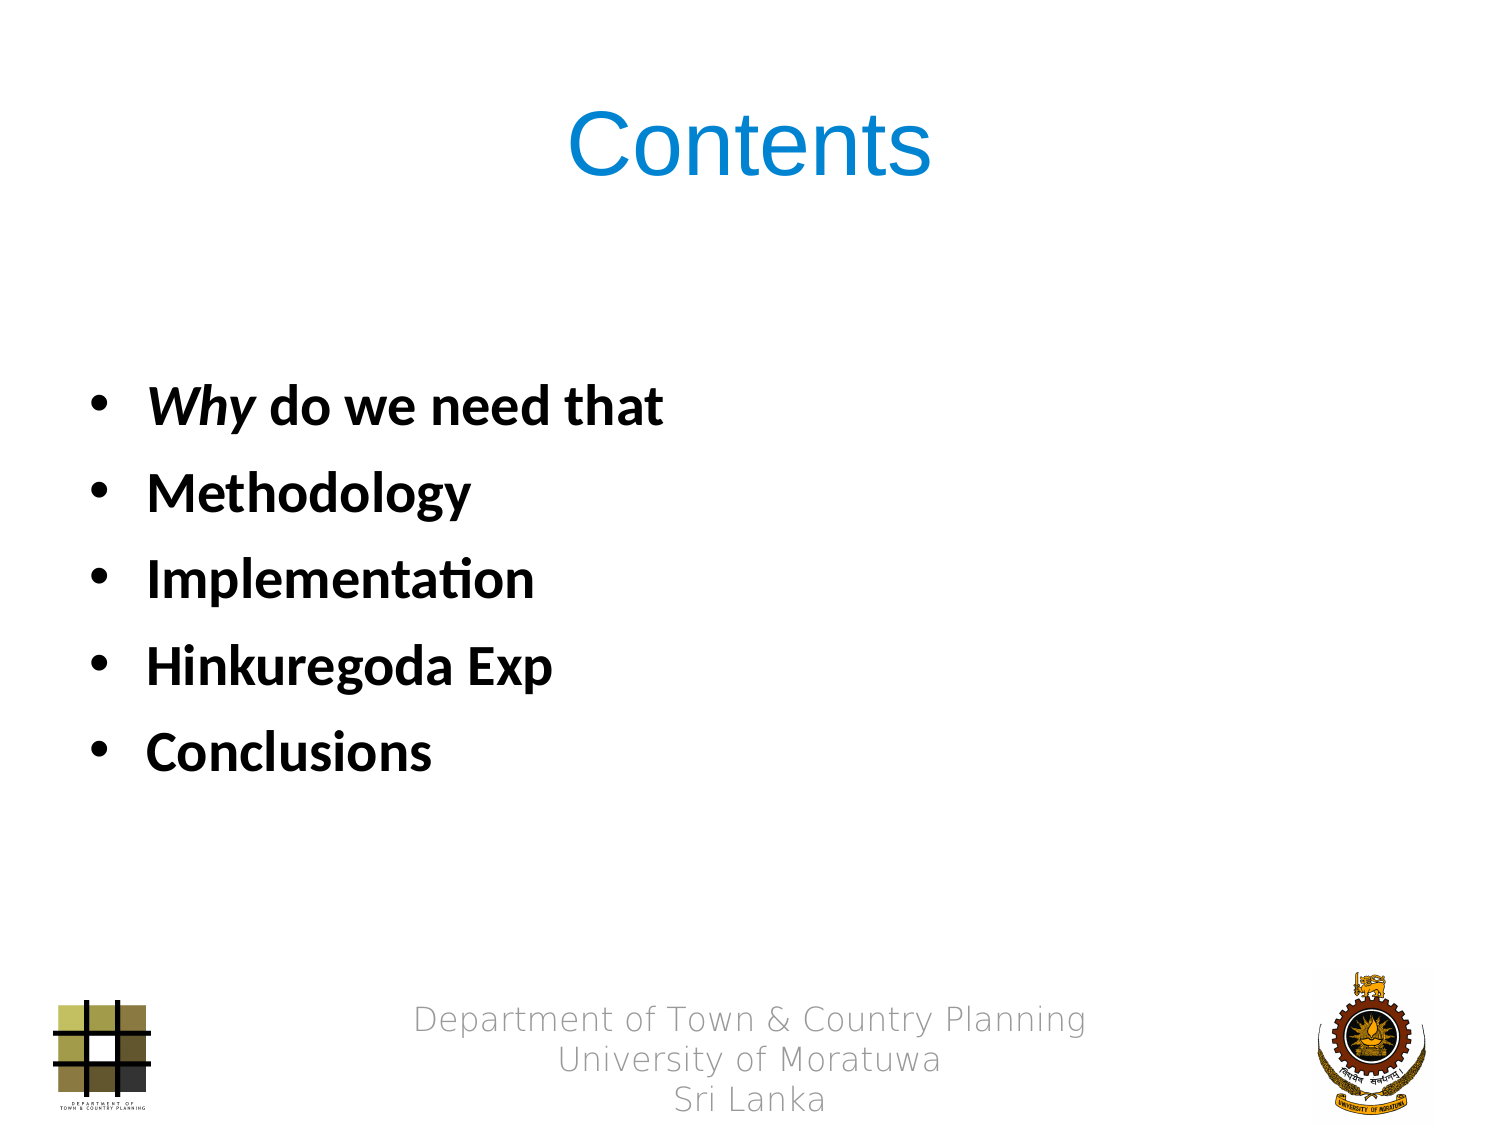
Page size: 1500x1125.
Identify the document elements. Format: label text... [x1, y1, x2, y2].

picture [53, 1000, 151, 1110]
picture [1312, 966, 1435, 1125]
title Contents [75, 45, 1426, 233]
list Why do we need that Methodology Implementation Hinkuregoda Exp Conclusions [75, 360, 1426, 916]
